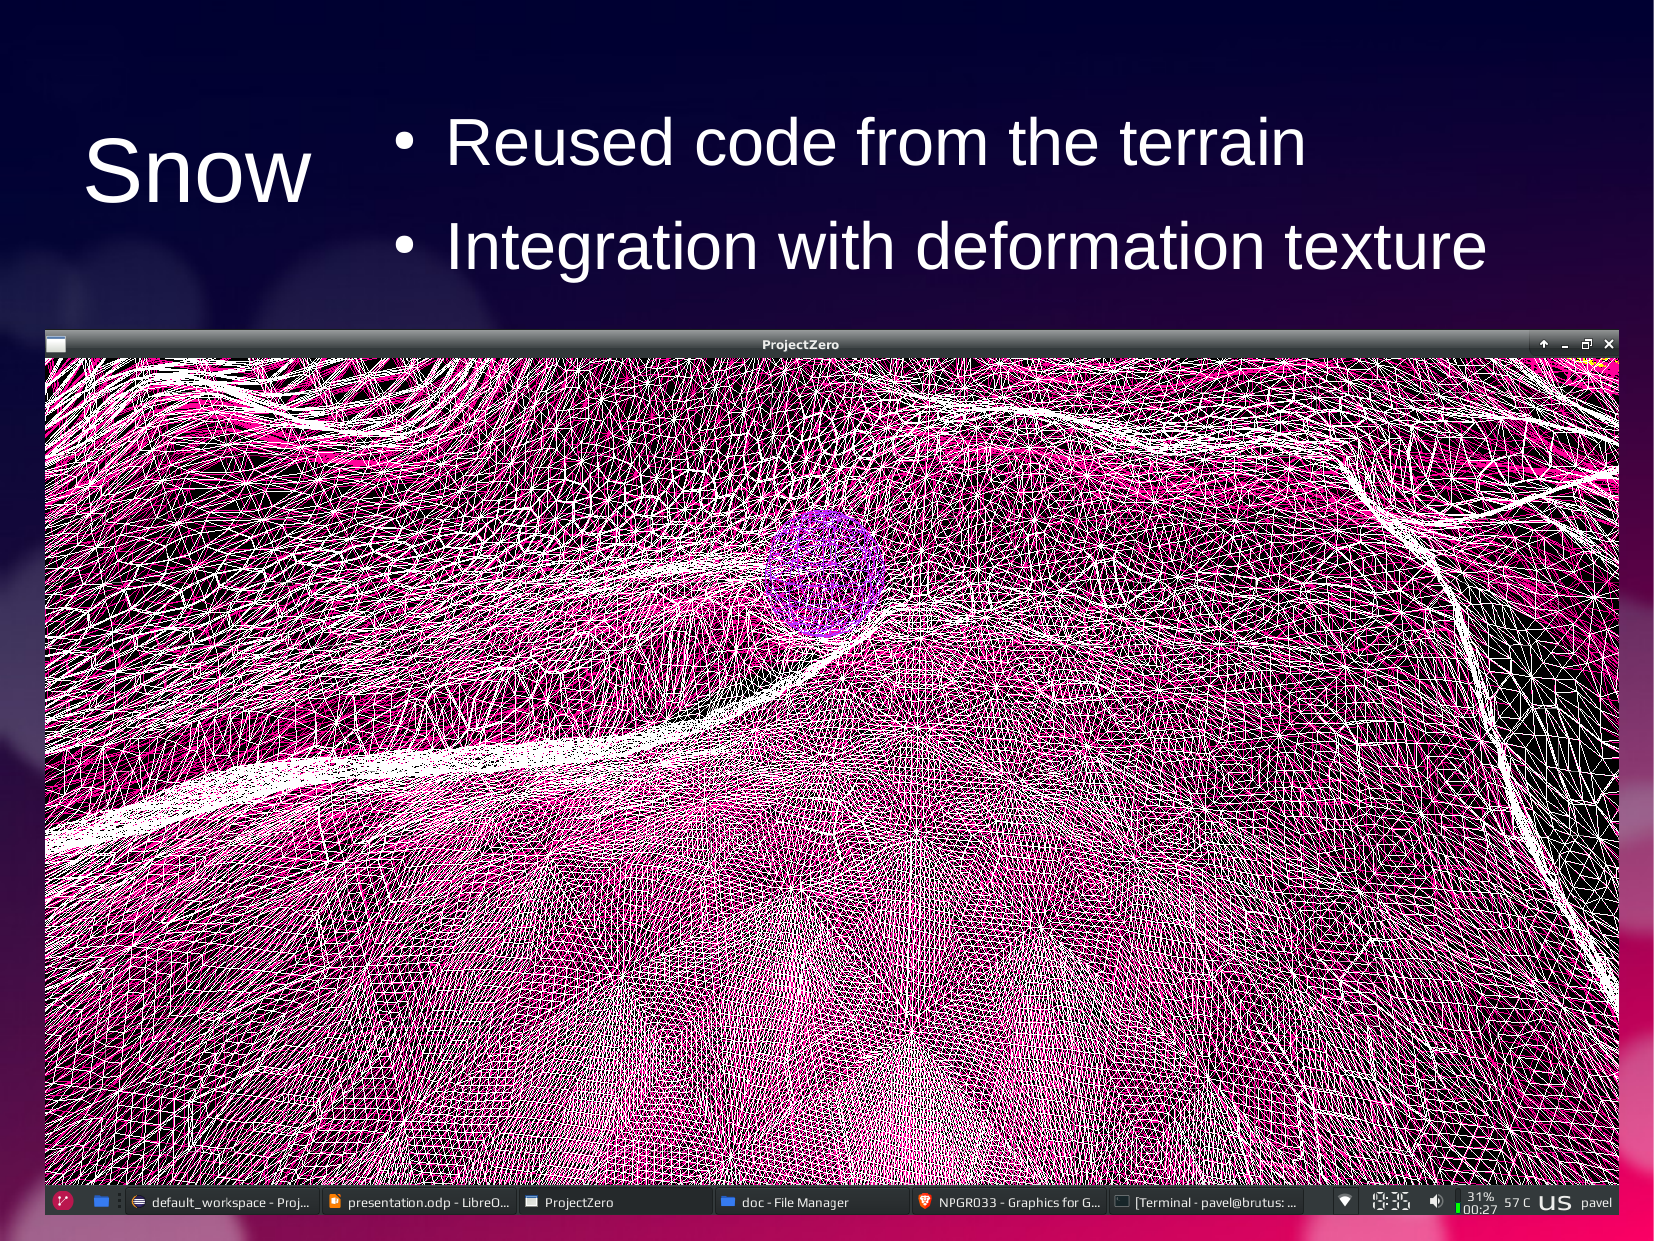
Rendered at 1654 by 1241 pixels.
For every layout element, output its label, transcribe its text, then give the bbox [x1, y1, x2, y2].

title Snow [82, 67, 1571, 275]
list Reused code from the terrain Integration with deformation texture [375, 105, 1654, 316]
picture [0, 0, 1654, 1241]
